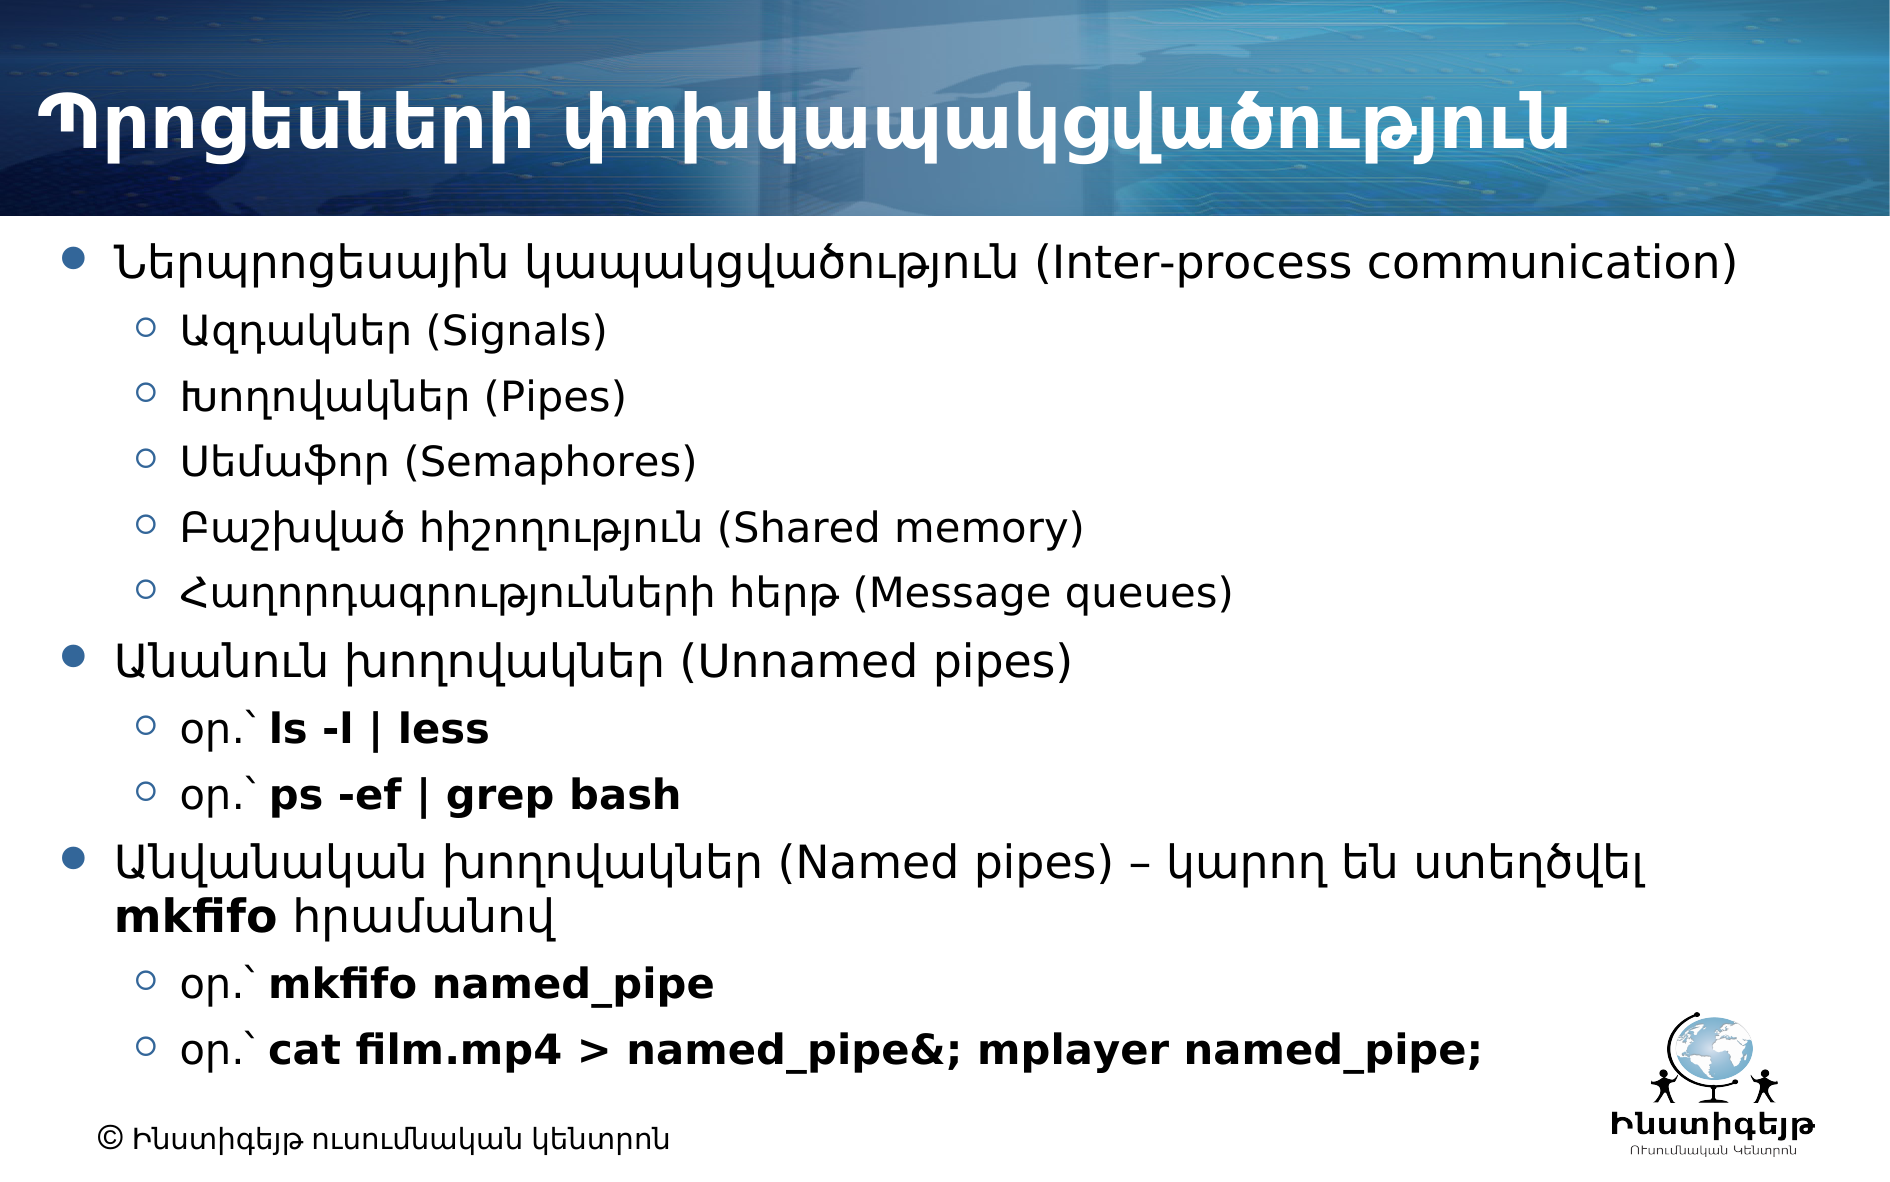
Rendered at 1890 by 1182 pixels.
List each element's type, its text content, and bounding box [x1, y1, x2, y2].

list Ներպրոցեսային կապակցվածություն (Inter-process communication) Ազդակներ (Signals) Խողովակներ (Pipes) Սեմաֆոր (Semaphores) Բաշխված հիշողություն (Shared memory) Հաղորդագրությունների հերթ (Message queues) Անանուն խողովակներ (Unnamed pipes) օր․՝ ls -l | less օր․՝ ps -ef | grep bash Անվանական խողովակներ (Named pipes) – կարող են ստեղծվել mkfifo հրամանով օր.՝ mkfifo named_pipe օր.՝ cat film.mp4 > named_pipe&; mplayer named_pipe; [59, 236, 1831, 1075]
title Պրոցեսների փոխկապակցվածություն [37, 47, 1890, 217]
picture [0, 0, 1890, 216]
picture [1612, 1075, 1815, 1157]
